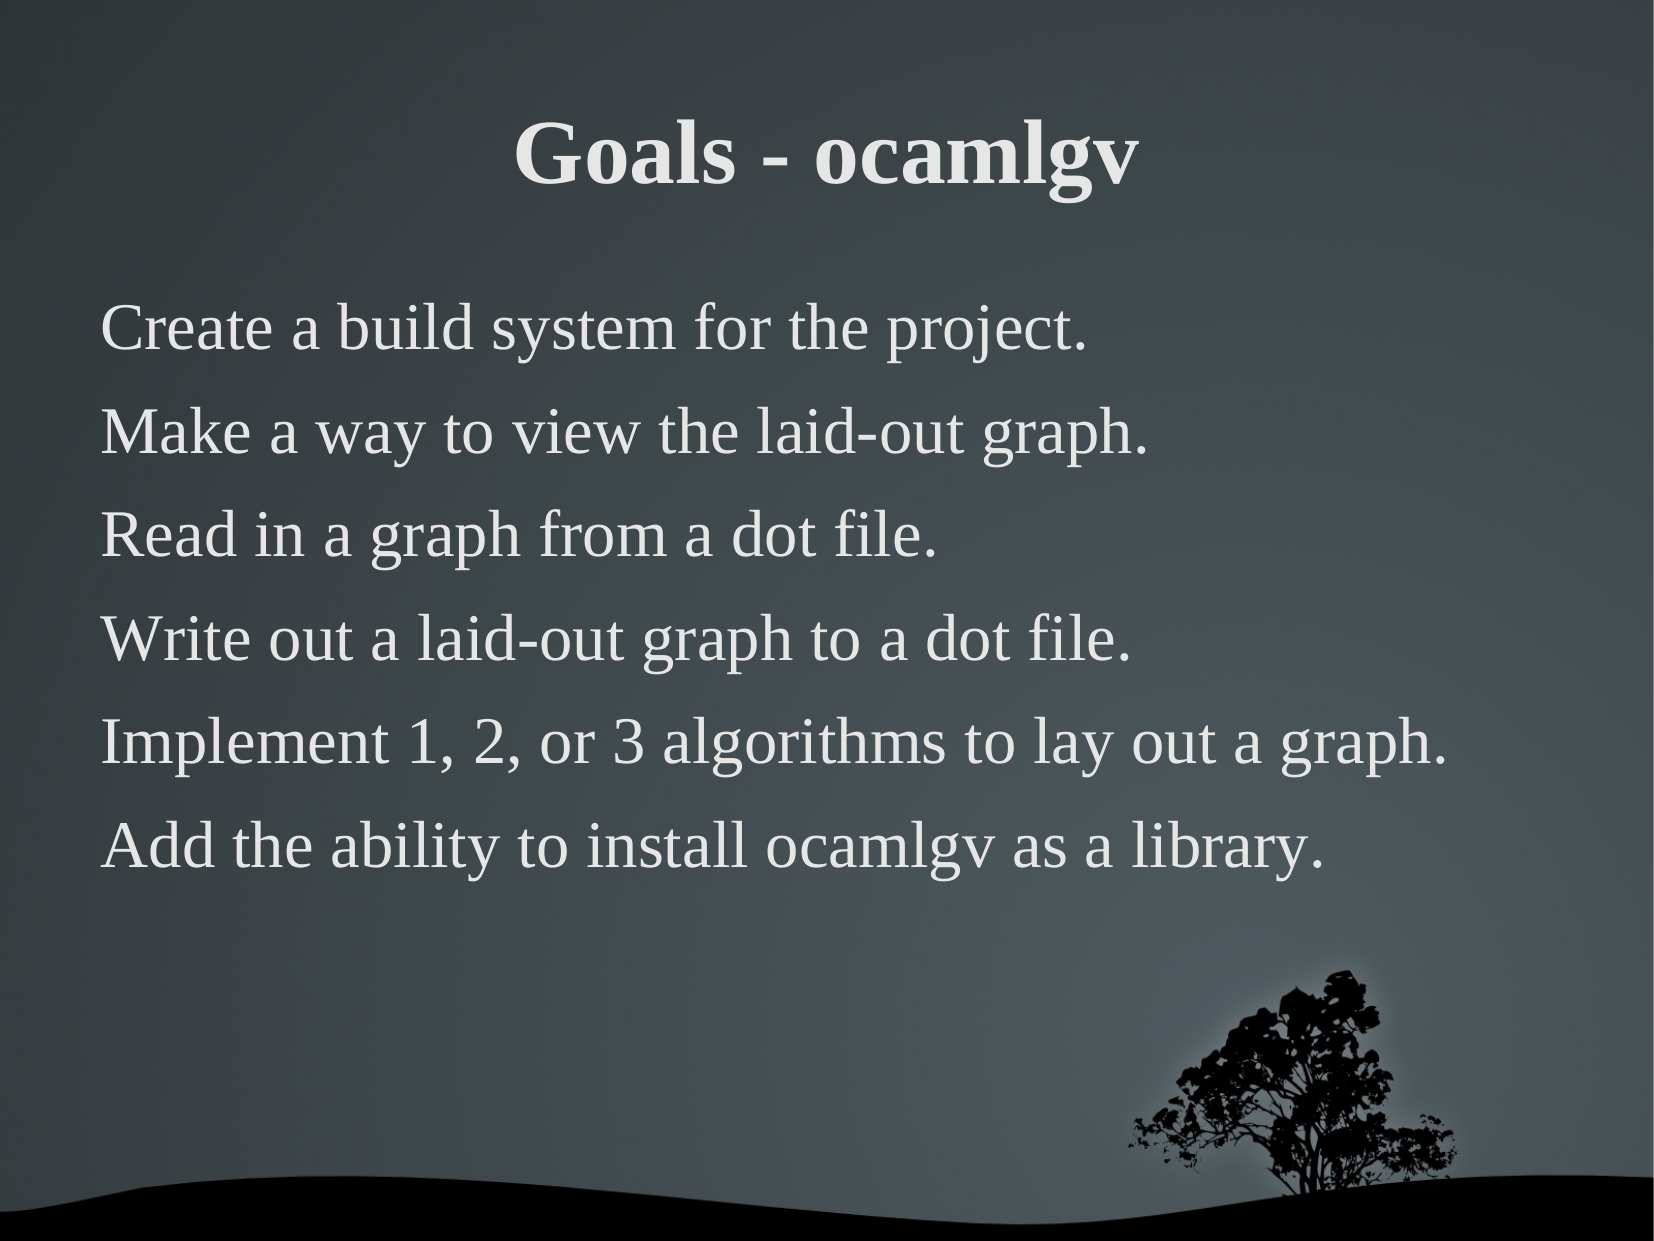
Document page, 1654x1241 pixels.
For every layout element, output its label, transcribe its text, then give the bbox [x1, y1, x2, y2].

list Create a build system for the project. Make a way to view the laid-out graph. Read in a graph from a dot file. Write out a laid-out graph to a dot file. Implement 1, 2, or 3 algorithms to lay out a graph. Add the ability to install ocamlgv as a library. [82, 290, 1571, 1094]
title Goals - ocamlgv [82, 49, 1571, 257]
picture [0, 0, 1654, 1241]
